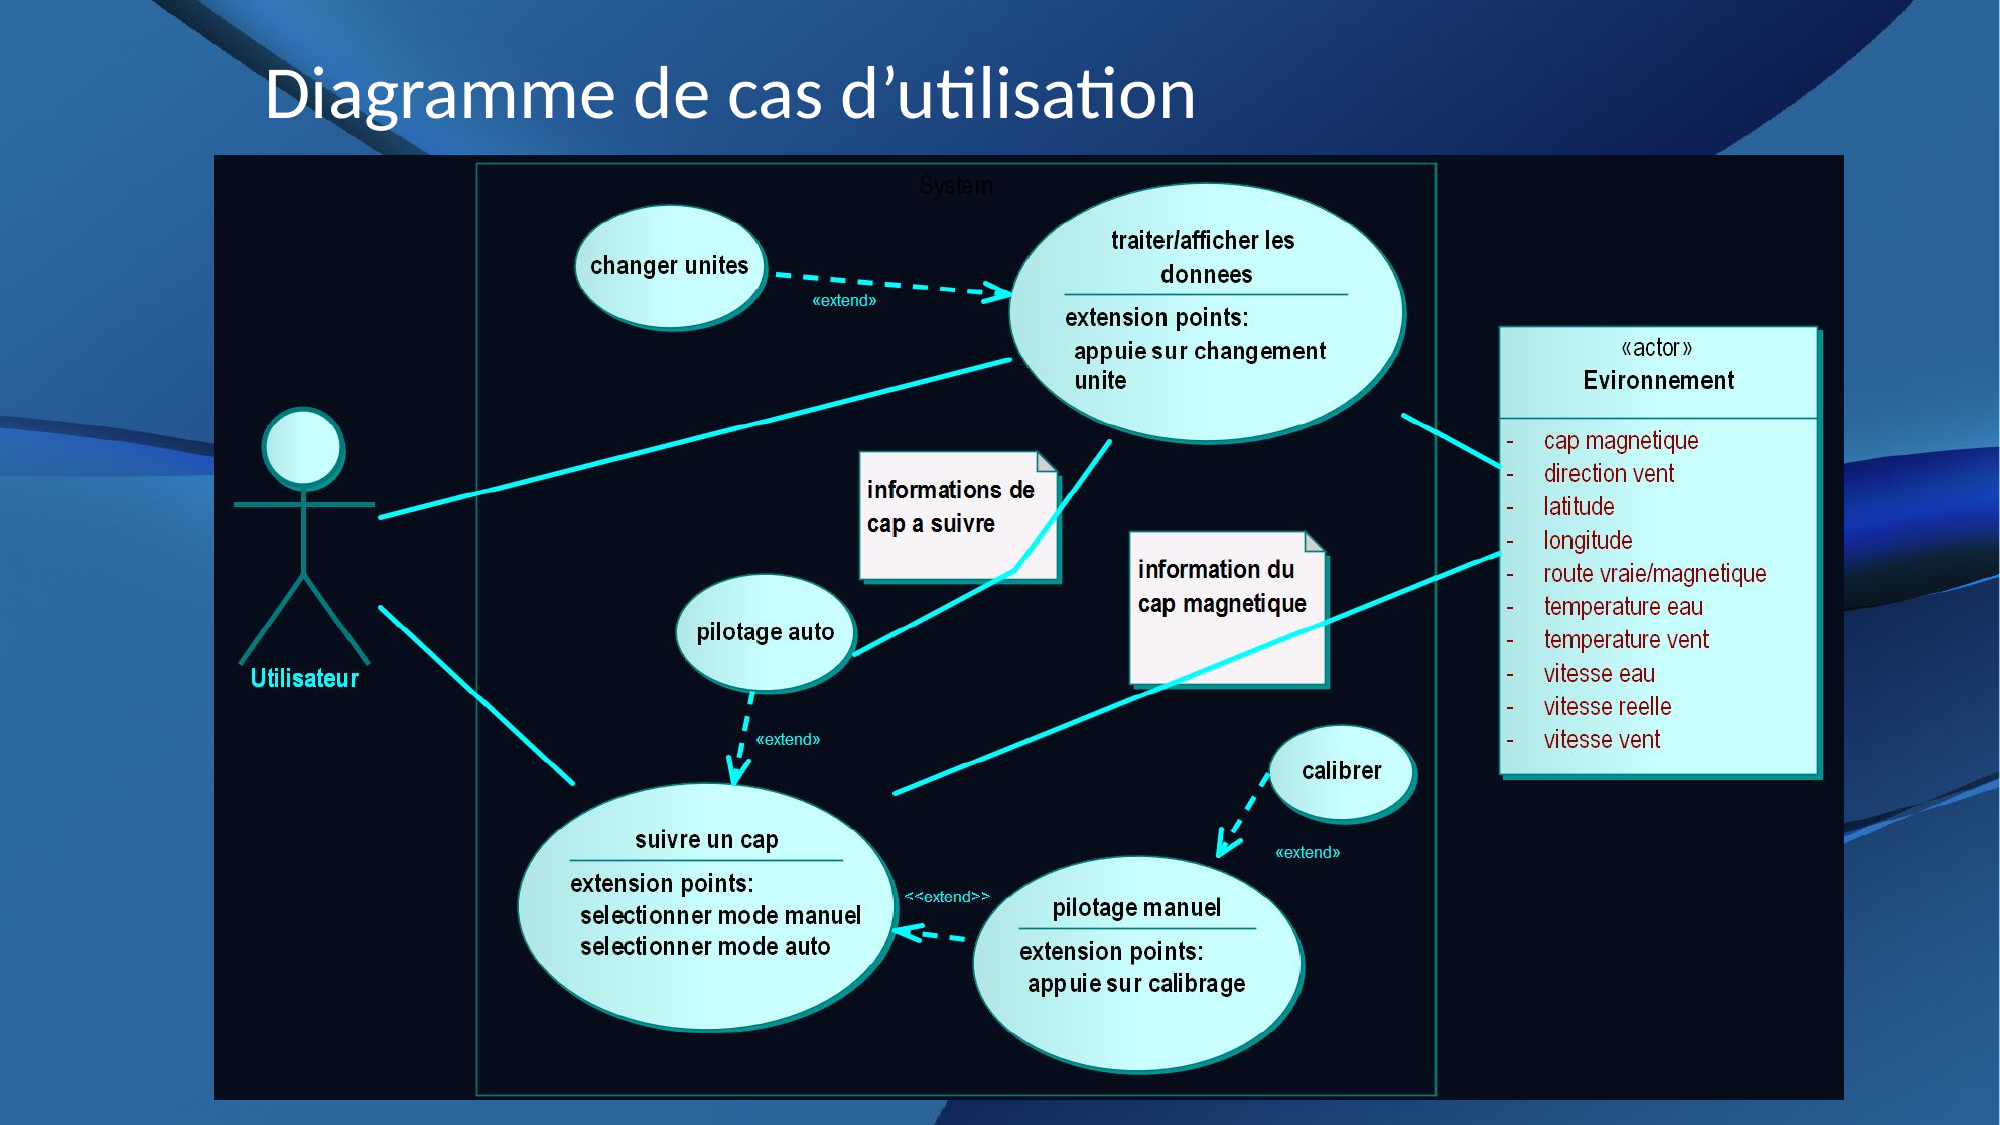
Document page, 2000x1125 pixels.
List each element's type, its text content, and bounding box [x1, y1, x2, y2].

title Diagramme de cas d’utilisation [249, 46, 1317, 153]
picture [0, 0, 2000, 1125]
